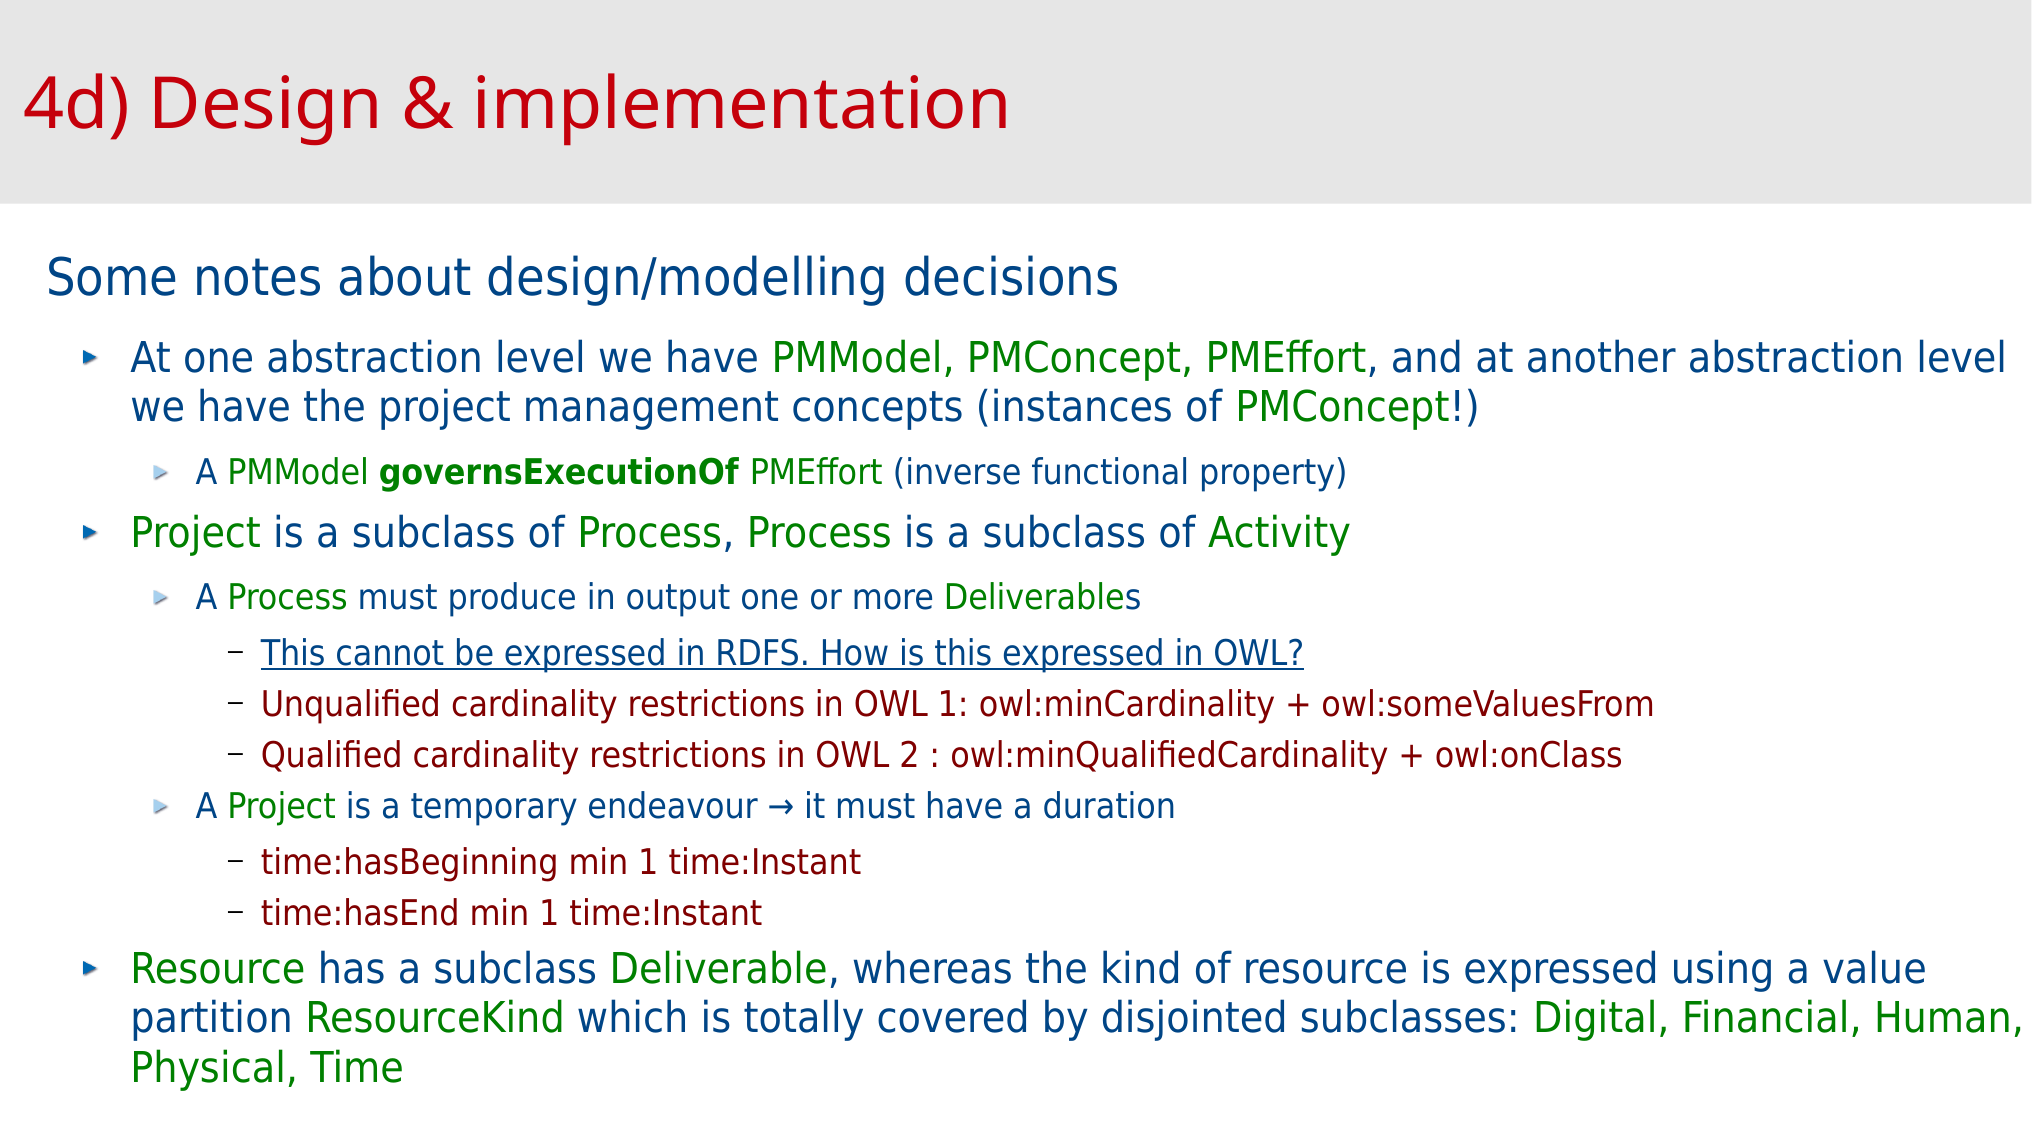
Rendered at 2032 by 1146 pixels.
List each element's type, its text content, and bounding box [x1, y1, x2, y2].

list Some notes about design/modelling decisions At one abstraction level we have PMModel, PMConcept, PMEffort, and at another abstraction level we have the project management concepts (instances of PMConcept!) A PMModel governsExecutionOf PMEffort (inverse functional property) Project is a subclass of Process, Process is a subclass of Activity A Process must produce in output one or more Deliverables This cannot be expressed in RDFS. How is this expressed in OWL? Unqualified cardinality restrictions in OWL 1: owl:minCardinality + owl:someValuesFrom Qualified cardinality restrictions in OWL 2 : owl:minQualifiedCardinality + owl:onClass A Project is a temporary endeavour → it must have a duration time:hasBeginning min 1 time:Instant time:hasEnd min 1 time:Instant Resource has a subclass Deliverable, whereas the kind of resource is expressed using a value partition ResourceKind which is totally covered by disjointed subclasses: Digital, Financial, Human, Physical, Time [0, 247, 2032, 1099]
title 4d) Design & implementation [0, 0, 2032, 204]
